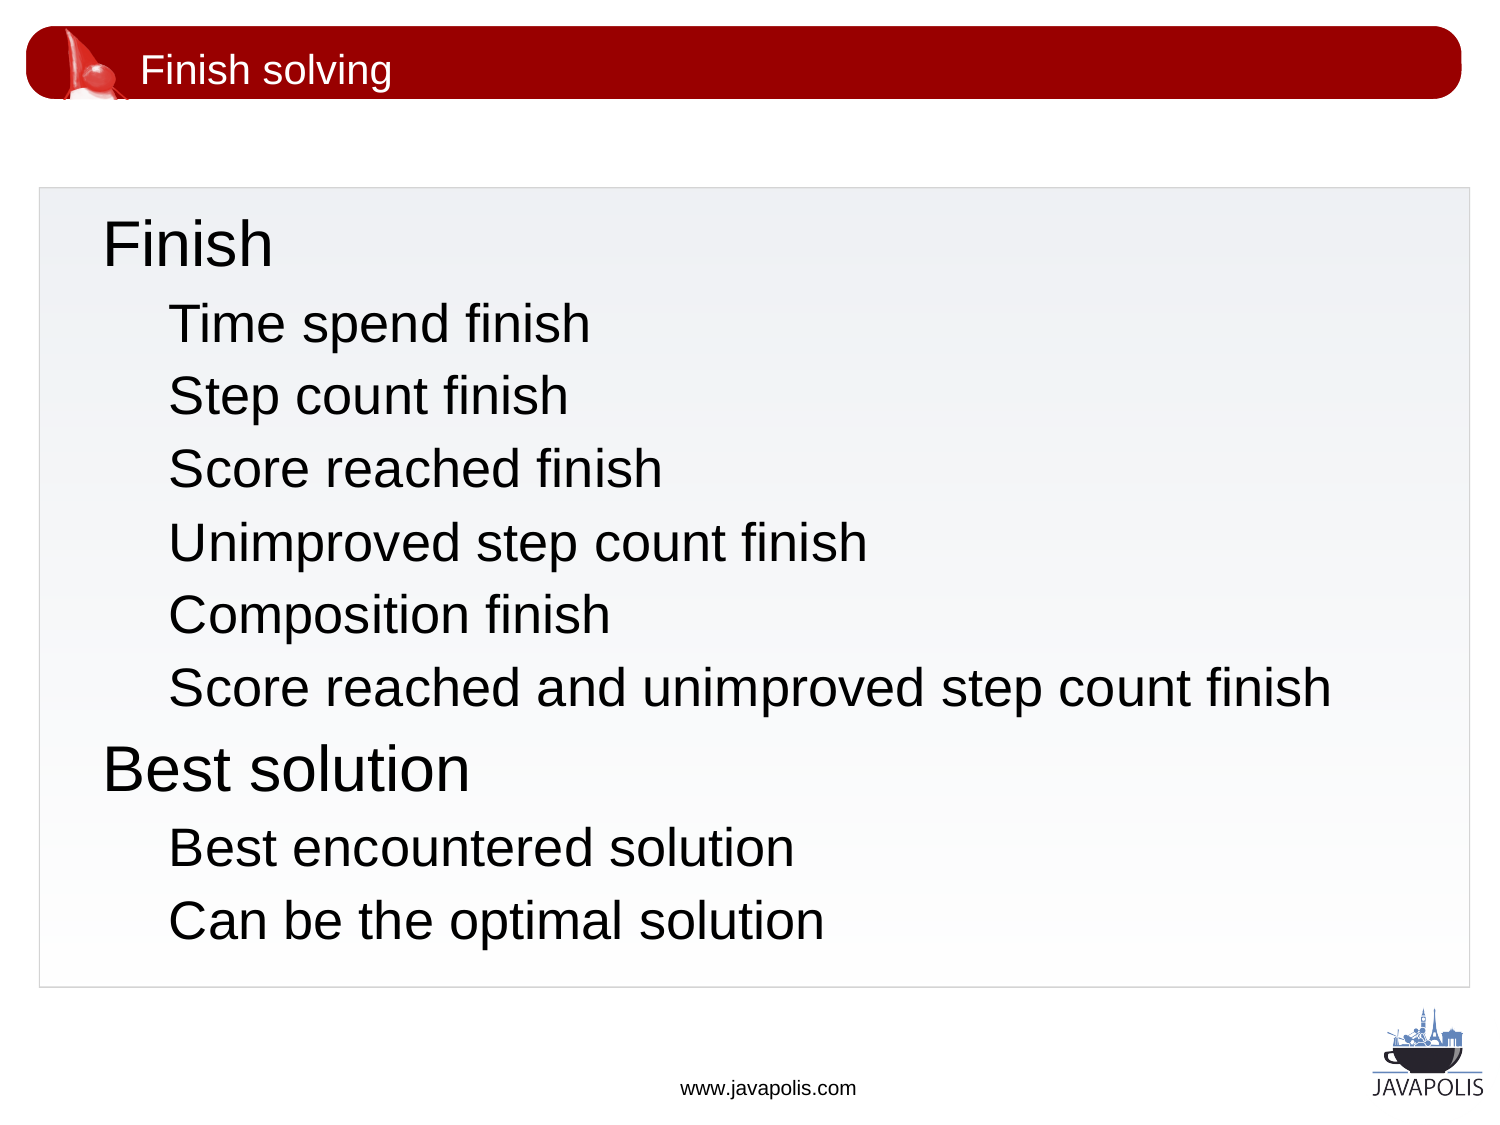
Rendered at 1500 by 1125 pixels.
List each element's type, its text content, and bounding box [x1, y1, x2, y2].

list Finish Time spend finish Step count finish Score reached finish Unimproved step count finish Composition finish Score reached and unimproved step count finish Best solution Best encountered solution Can be the optimal solution [87, 199, 1426, 1125]
picture [1426, 1006, 1500, 1125]
picture [62, 28, 125, 100]
title Finish solving [125, 0, 1450, 101]
